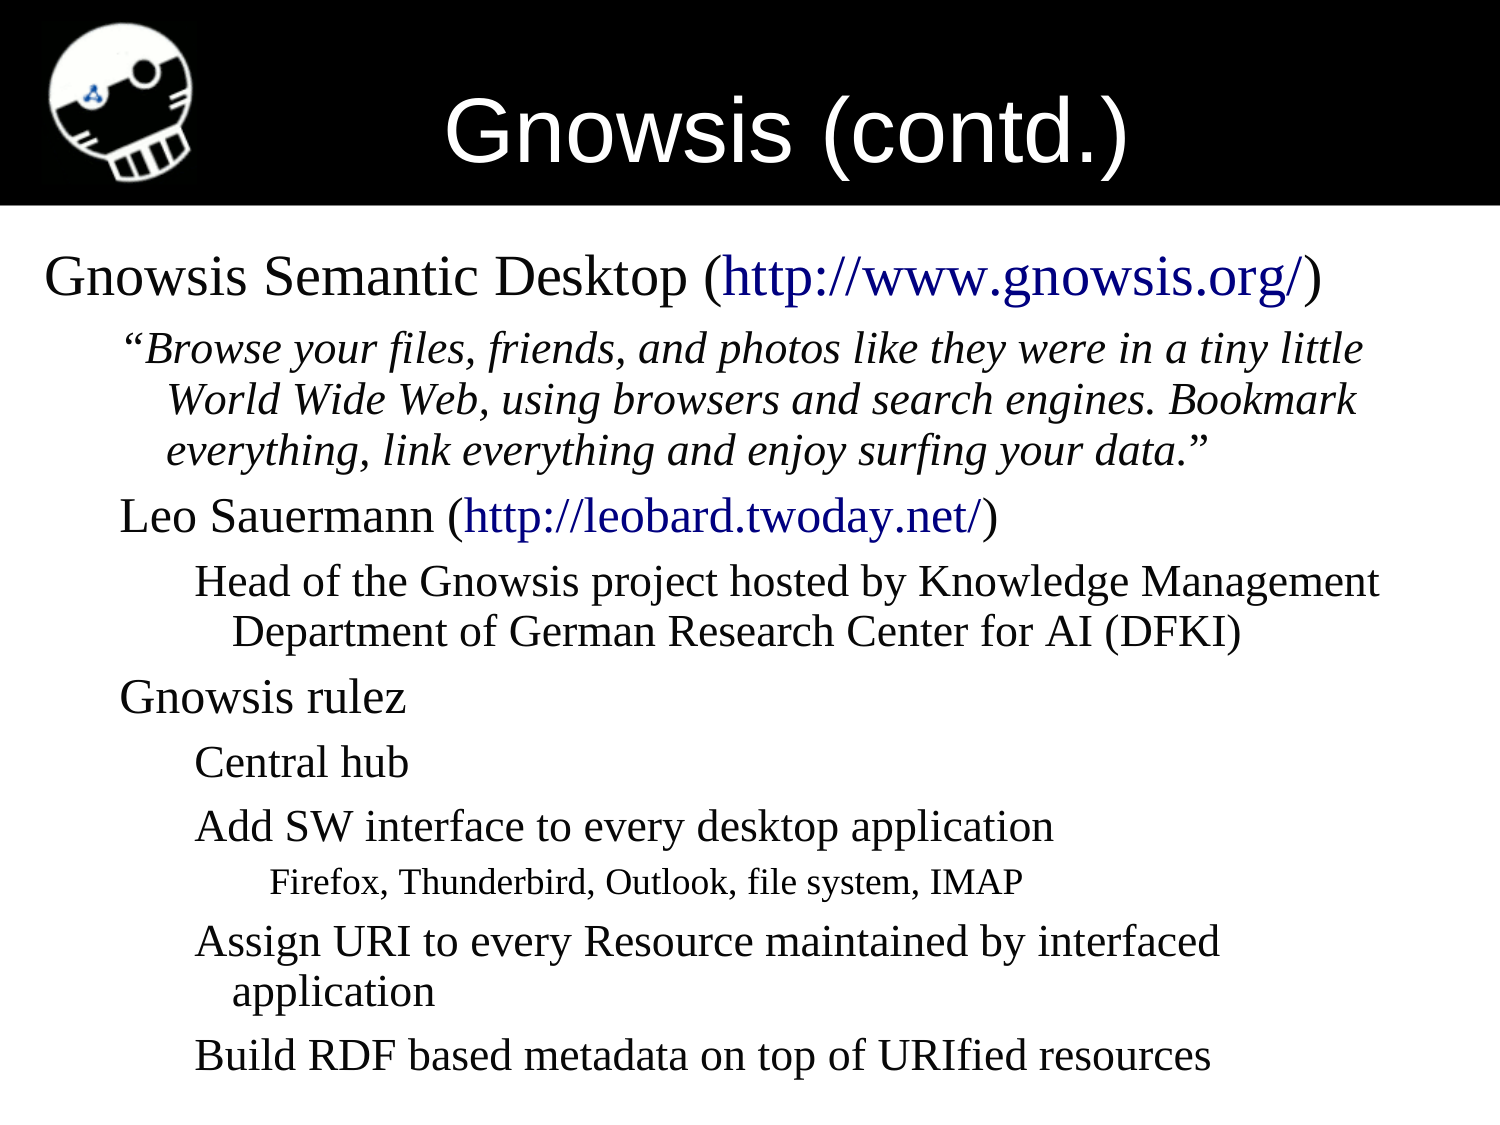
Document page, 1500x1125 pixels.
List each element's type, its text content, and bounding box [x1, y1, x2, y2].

list Gnowsis Semantic Desktop (http://www.gnowsis.org/) “Browse your files, friends, and photos like they were in a tiny little World Wide Web, using browsers and search engines. Bookmark everything, link everything and enjoy surfing your data.” Leo Sauermann (http://leobard.twoday.net/) Head of the Gnowsis project hosted by Knowledge Management Department of German Research Center for AI (DFKI) Gnowsis rulez Central hub Add SW interface to every desktop application Firefox, Thunderbird, Outlook, file system, IMAP Assign URI to every Resource maintained by interfaced application Build RDF based metadata on top of URIfied resources [29, 236, 1447, 1125]
picture [0, 0, 1500, 1125]
title Gnowsis (contd.) [150, 37, 1426, 225]
